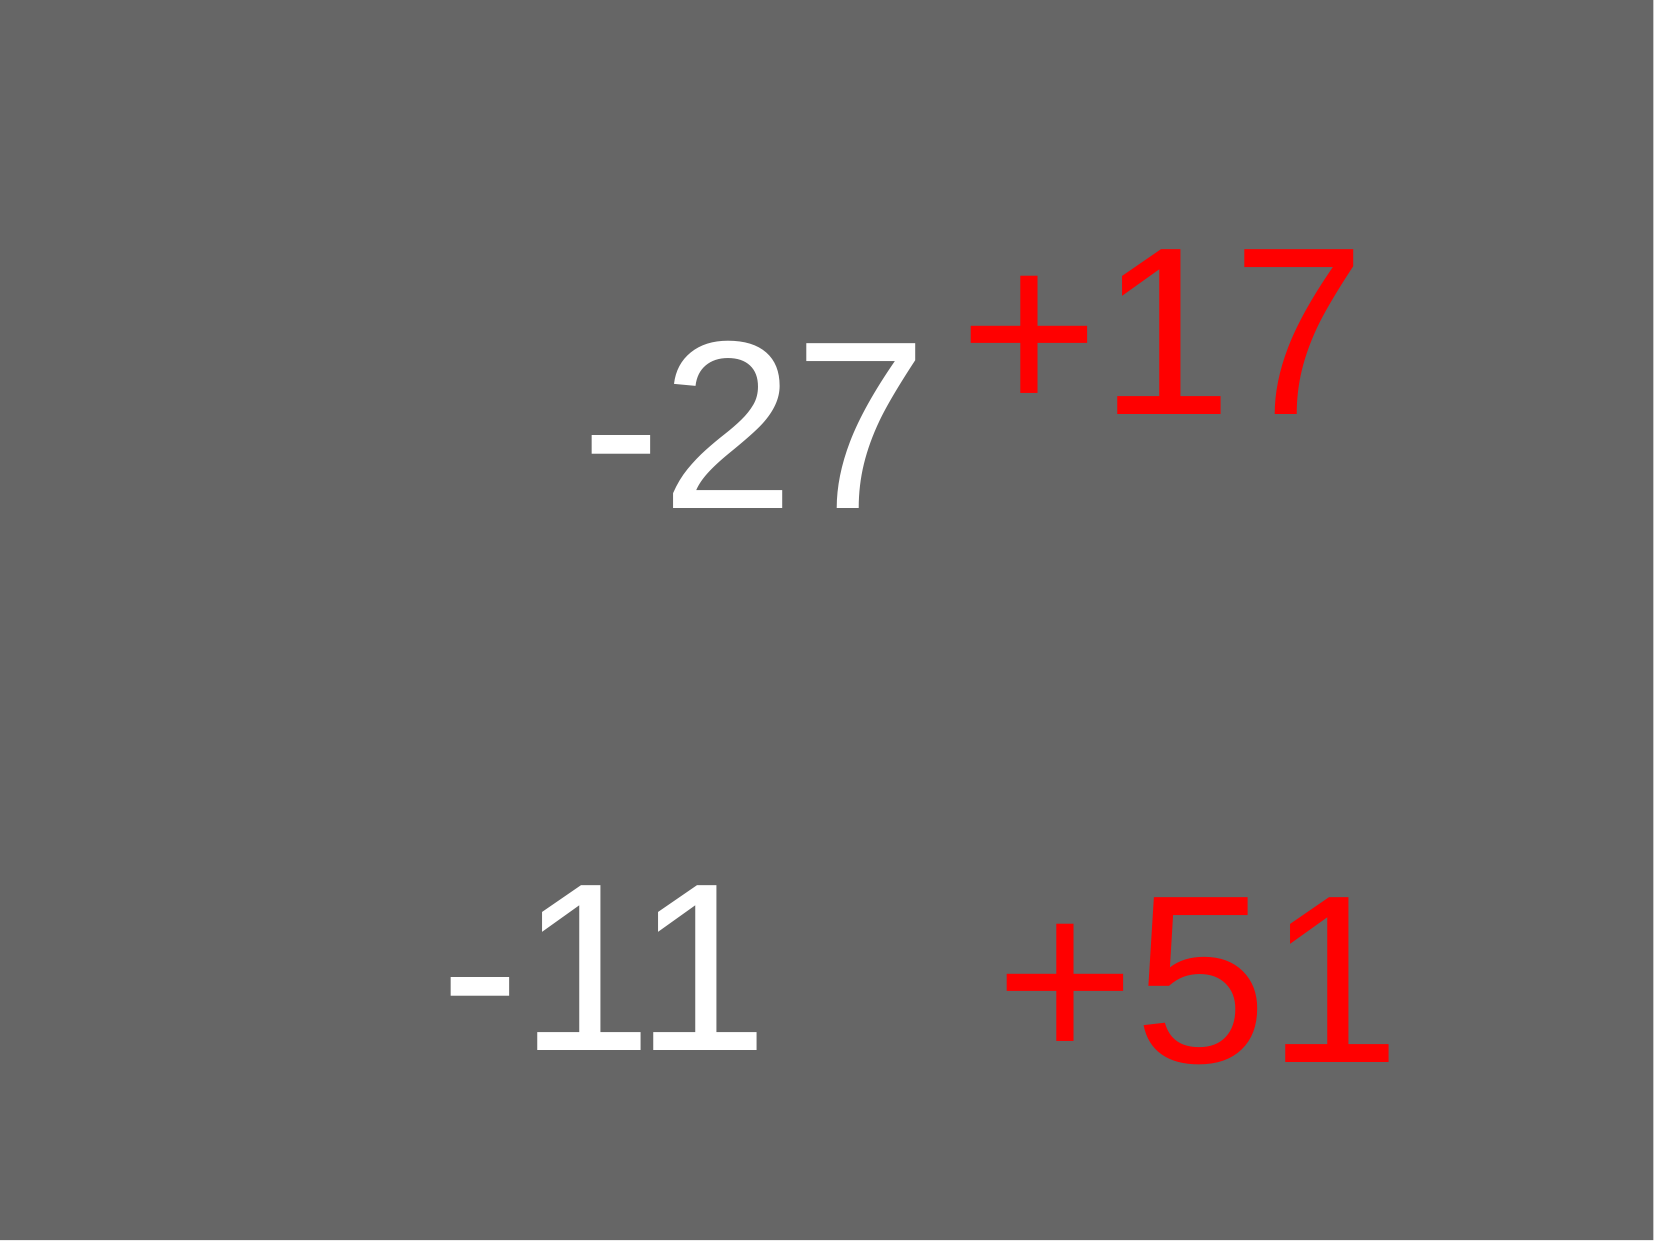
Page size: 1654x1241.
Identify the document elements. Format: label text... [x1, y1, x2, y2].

text_box -11 [425, 826, 1052, 1110]
text_box [0, 0, 1654, 1241]
text_box +51 [980, 838, 1571, 1121]
text_box -27 [566, 284, 1193, 567]
text_box +17 [944, 190, 1536, 473]
